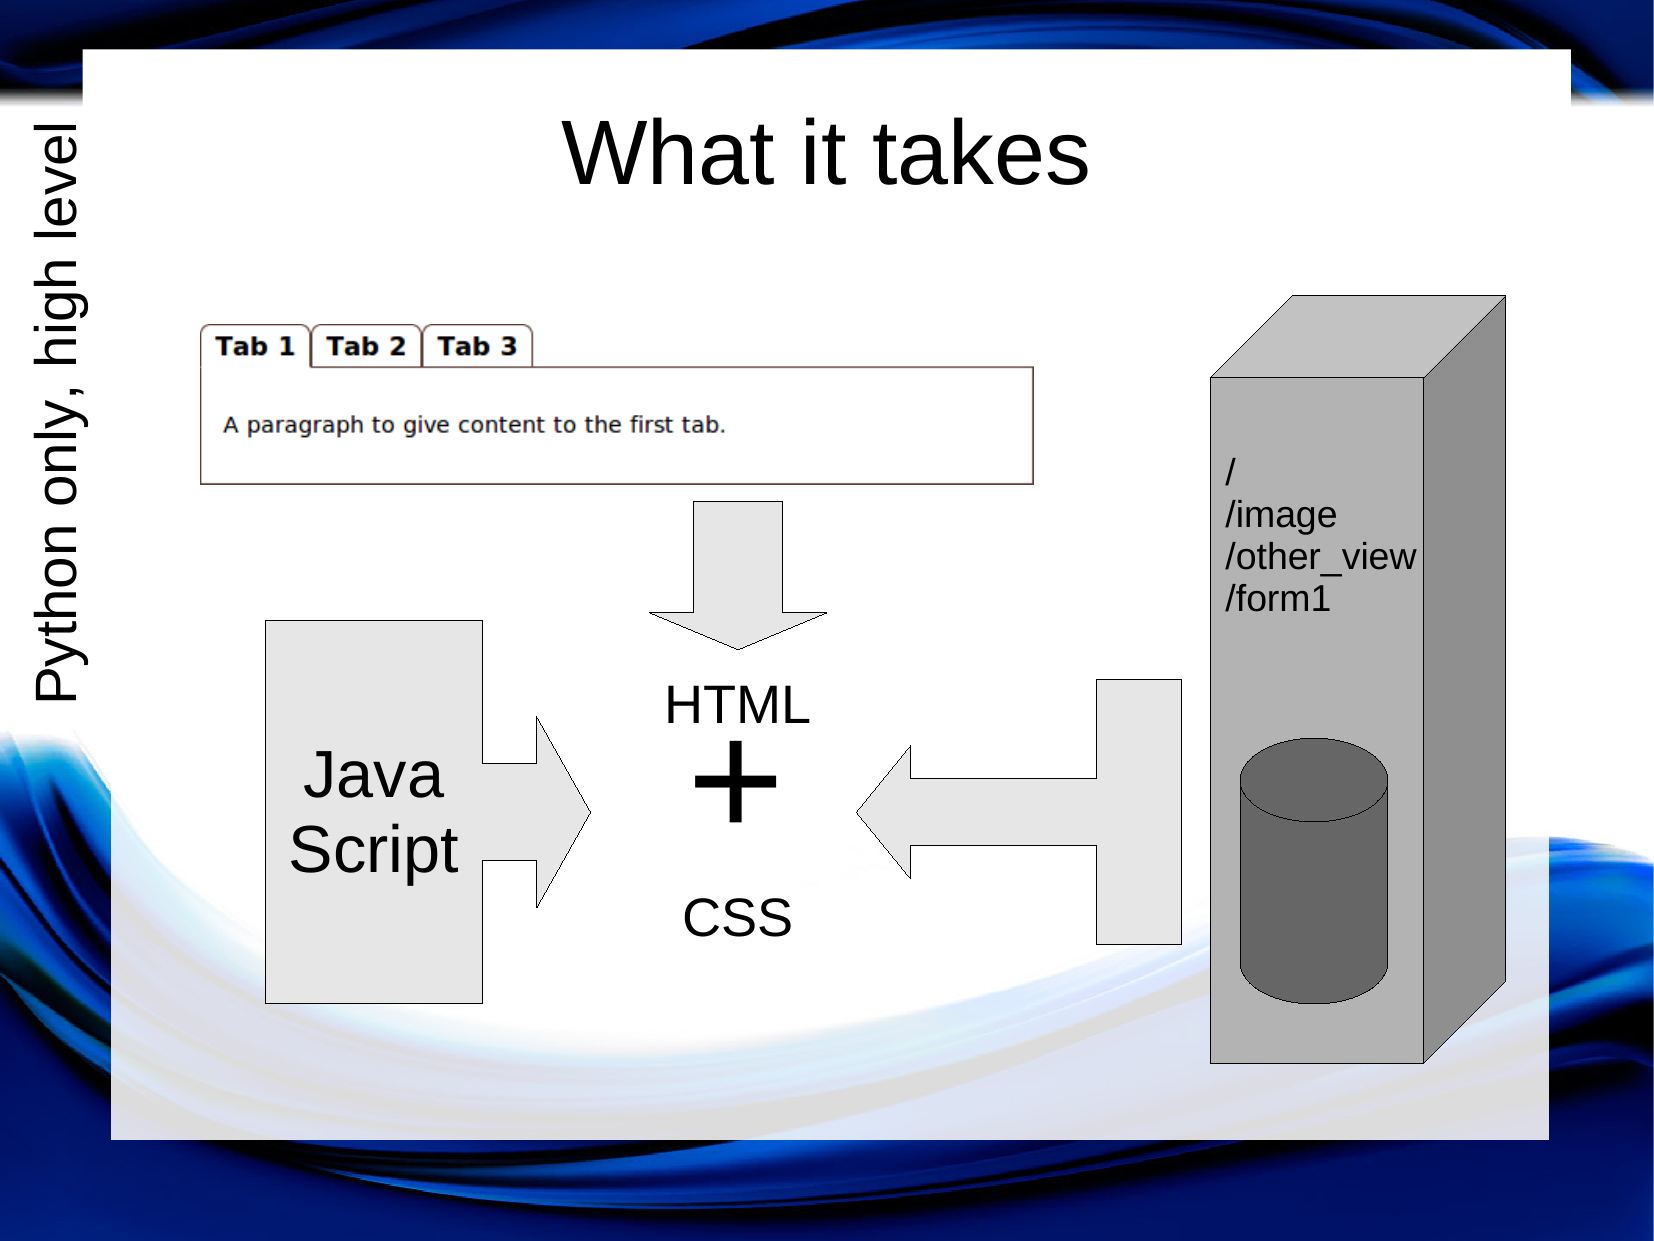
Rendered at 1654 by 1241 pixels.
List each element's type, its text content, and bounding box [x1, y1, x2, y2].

picture [0, 0, 1654, 1241]
text_box [1210, 646, 1506, 1064]
text_box CSS [667, 880, 875, 963]
title What it takes [130, 49, 1571, 257]
text_box [649, 501, 827, 650]
text_box + [673, 679, 792, 901]
text_box Java Script [265, 620, 591, 1004]
title Python only, high level [0, 29, 130, 798]
text_box HTML [649, 667, 857, 750]
text_box [1210, 295, 1506, 444]
text_box / /image /other_view /form1 [1210, 444, 1536, 646]
text_box [856, 679, 1182, 945]
